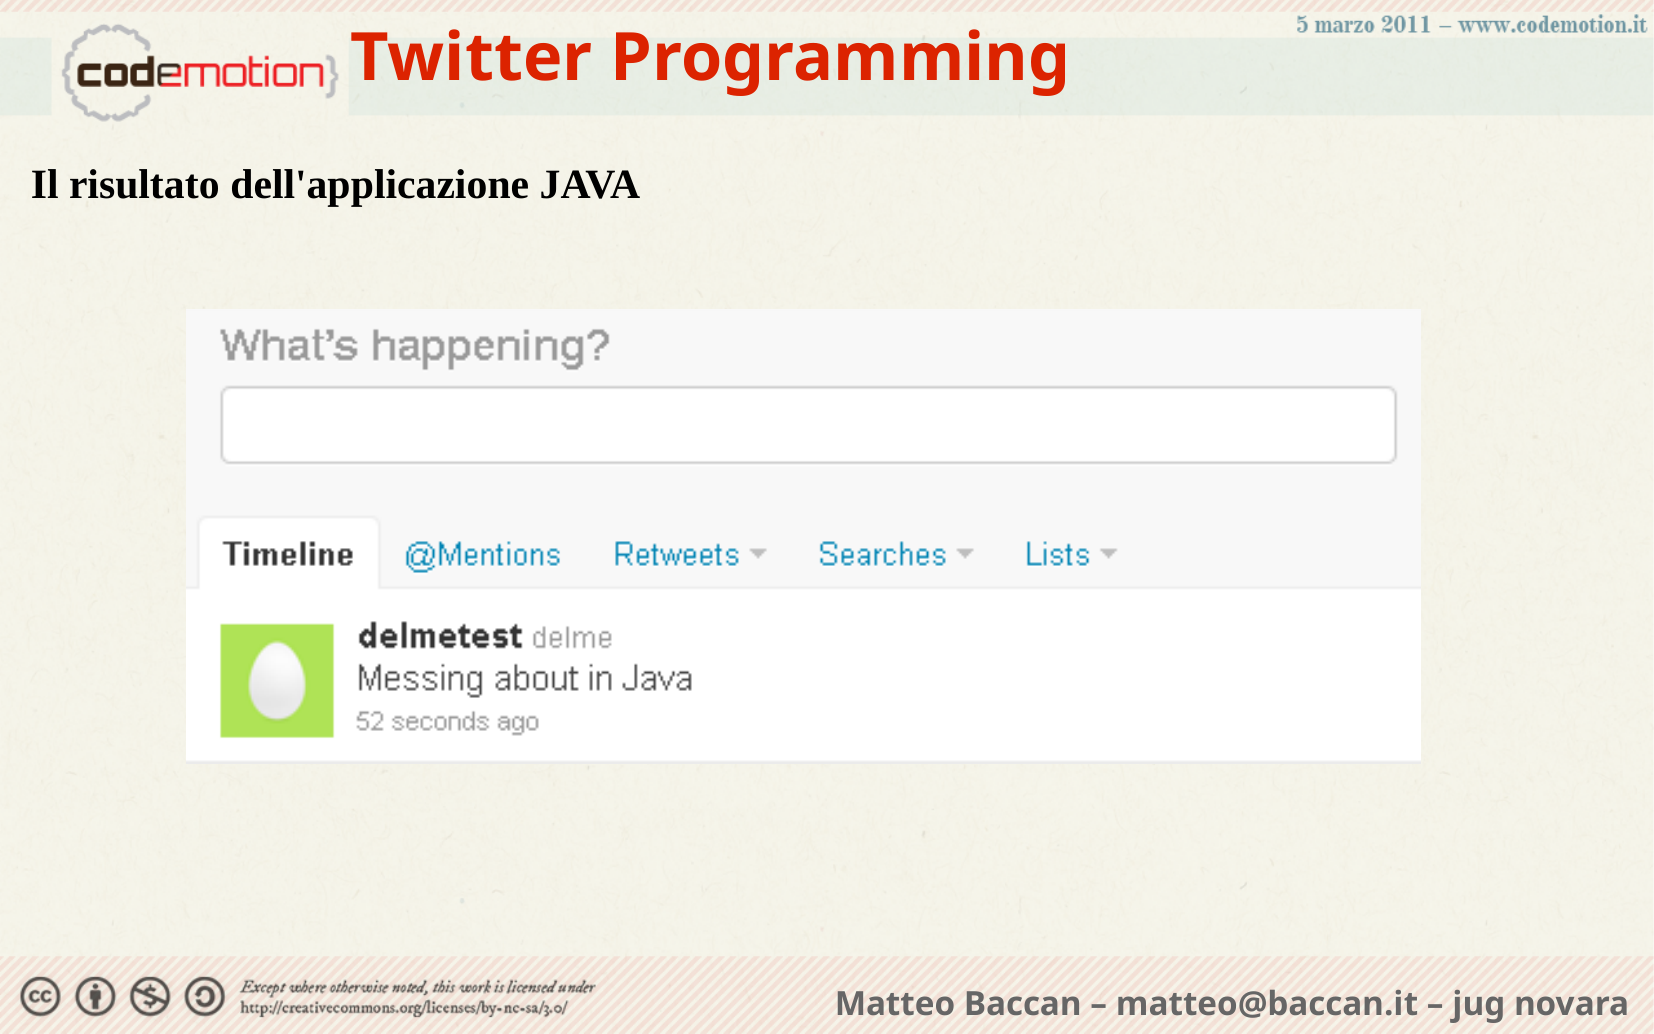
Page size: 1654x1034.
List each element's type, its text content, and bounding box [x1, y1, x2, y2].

title Twitter Programming [350, 5, 1609, 103]
picture [0, 0, 1654, 1034]
text_box Il risultato dell'applicazione JAVA [16, 154, 1609, 784]
